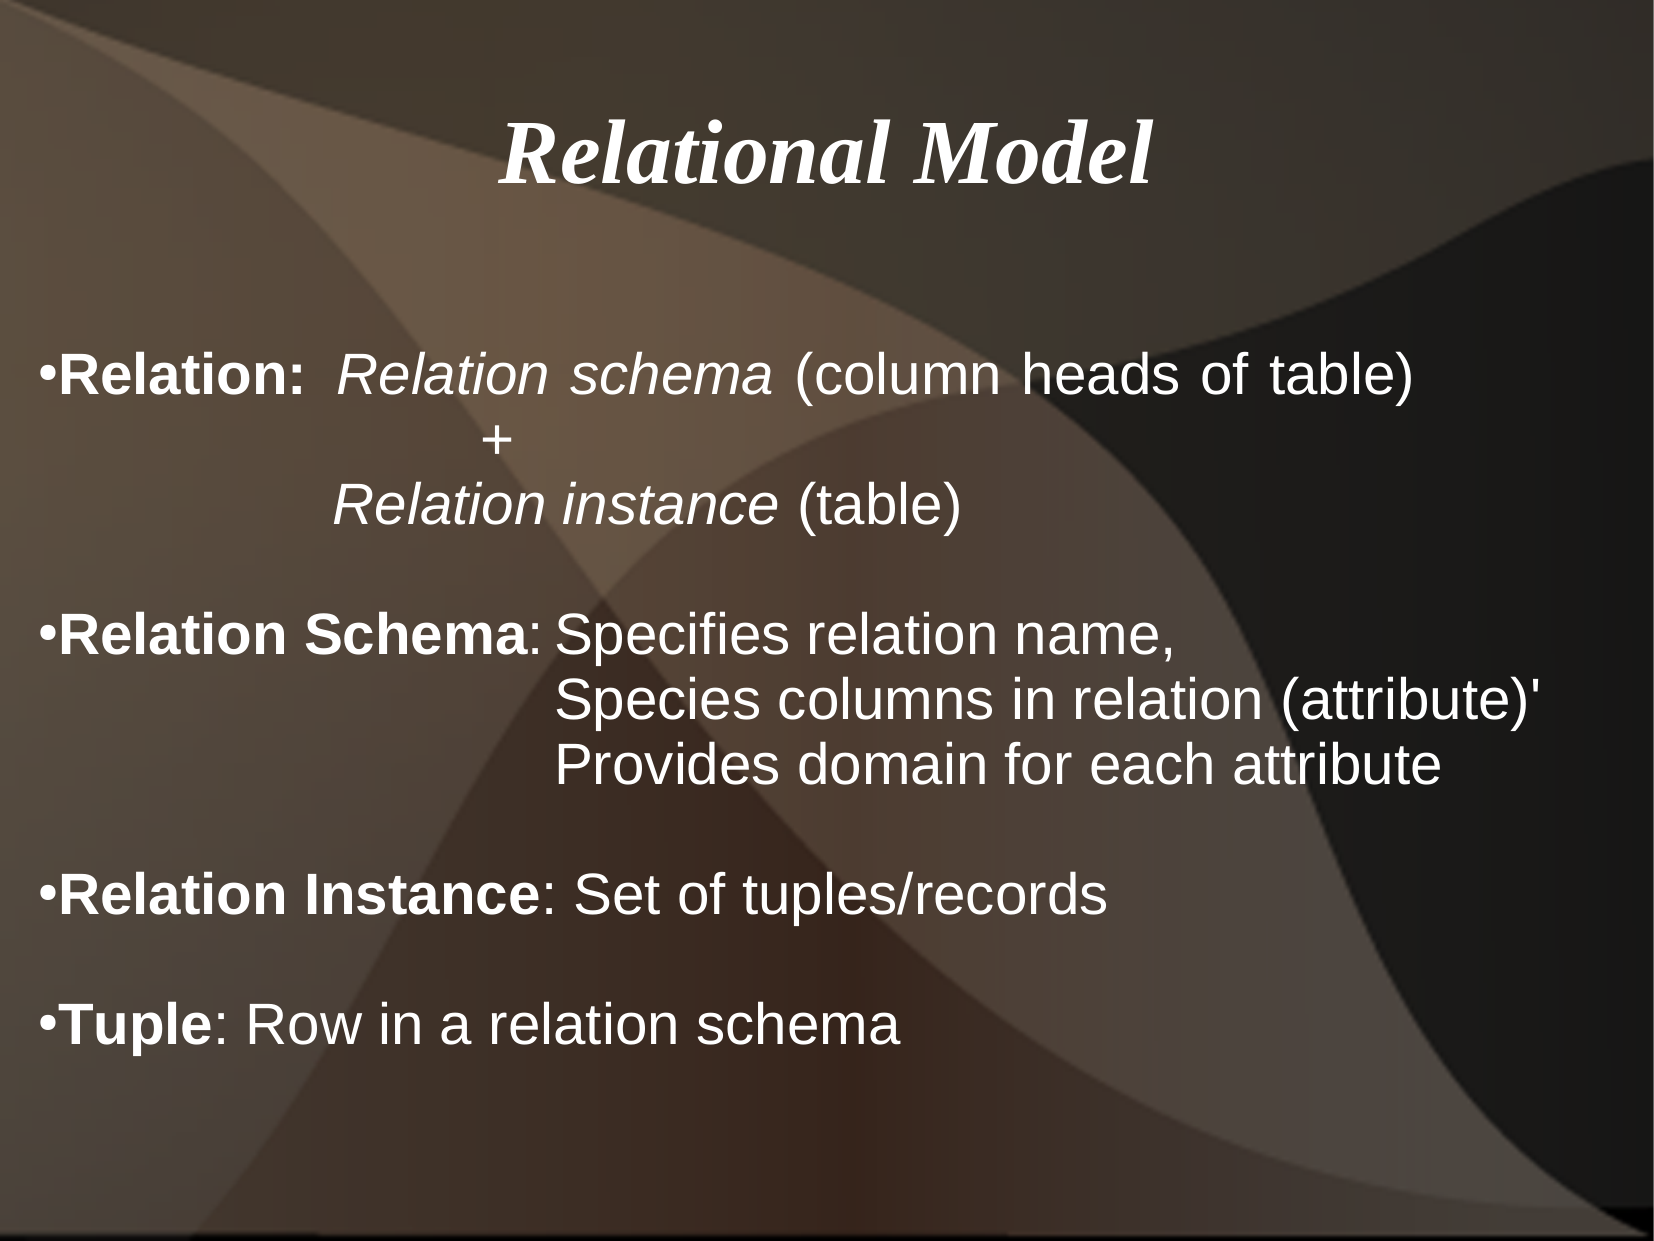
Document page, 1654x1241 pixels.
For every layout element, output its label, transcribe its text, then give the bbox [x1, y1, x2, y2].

picture [0, 0, 1654, 1241]
subtitle Relation: Relation schema (column heads of table) + Relation instance (table) Relation Schema: Specifies relation name, Species columns in relation (attribute)' Provides domain for each attribute Relation Instance: Set of tuples/records Tuple: Row in a relation schema [37, 297, 1613, 1102]
title Relational Model [82, 56, 1571, 250]
